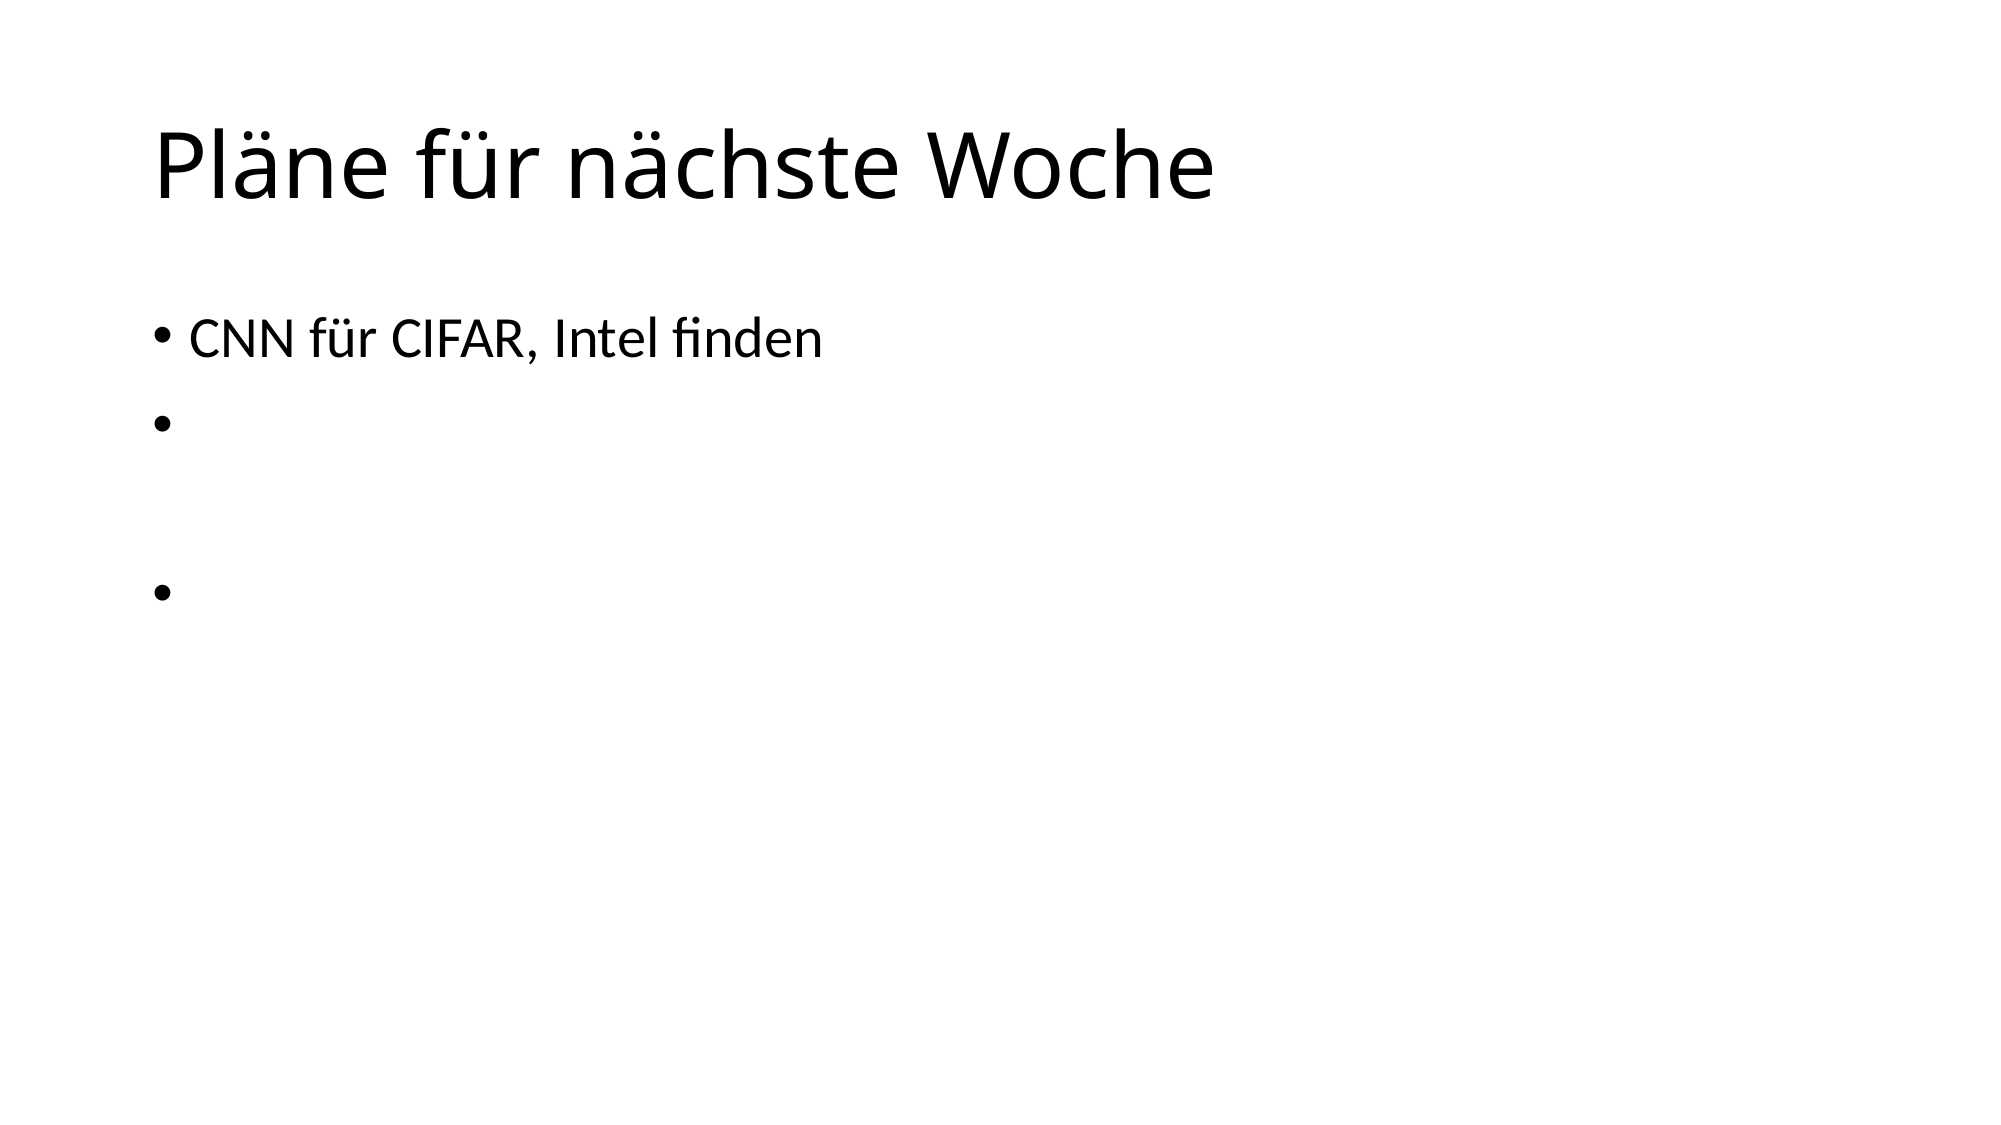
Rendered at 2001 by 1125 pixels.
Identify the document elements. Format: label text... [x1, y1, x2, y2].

title Pläne für nächste Woche [137, 59, 1863, 278]
list CNN für CIFAR, Intel finden [137, 299, 1863, 1014]
